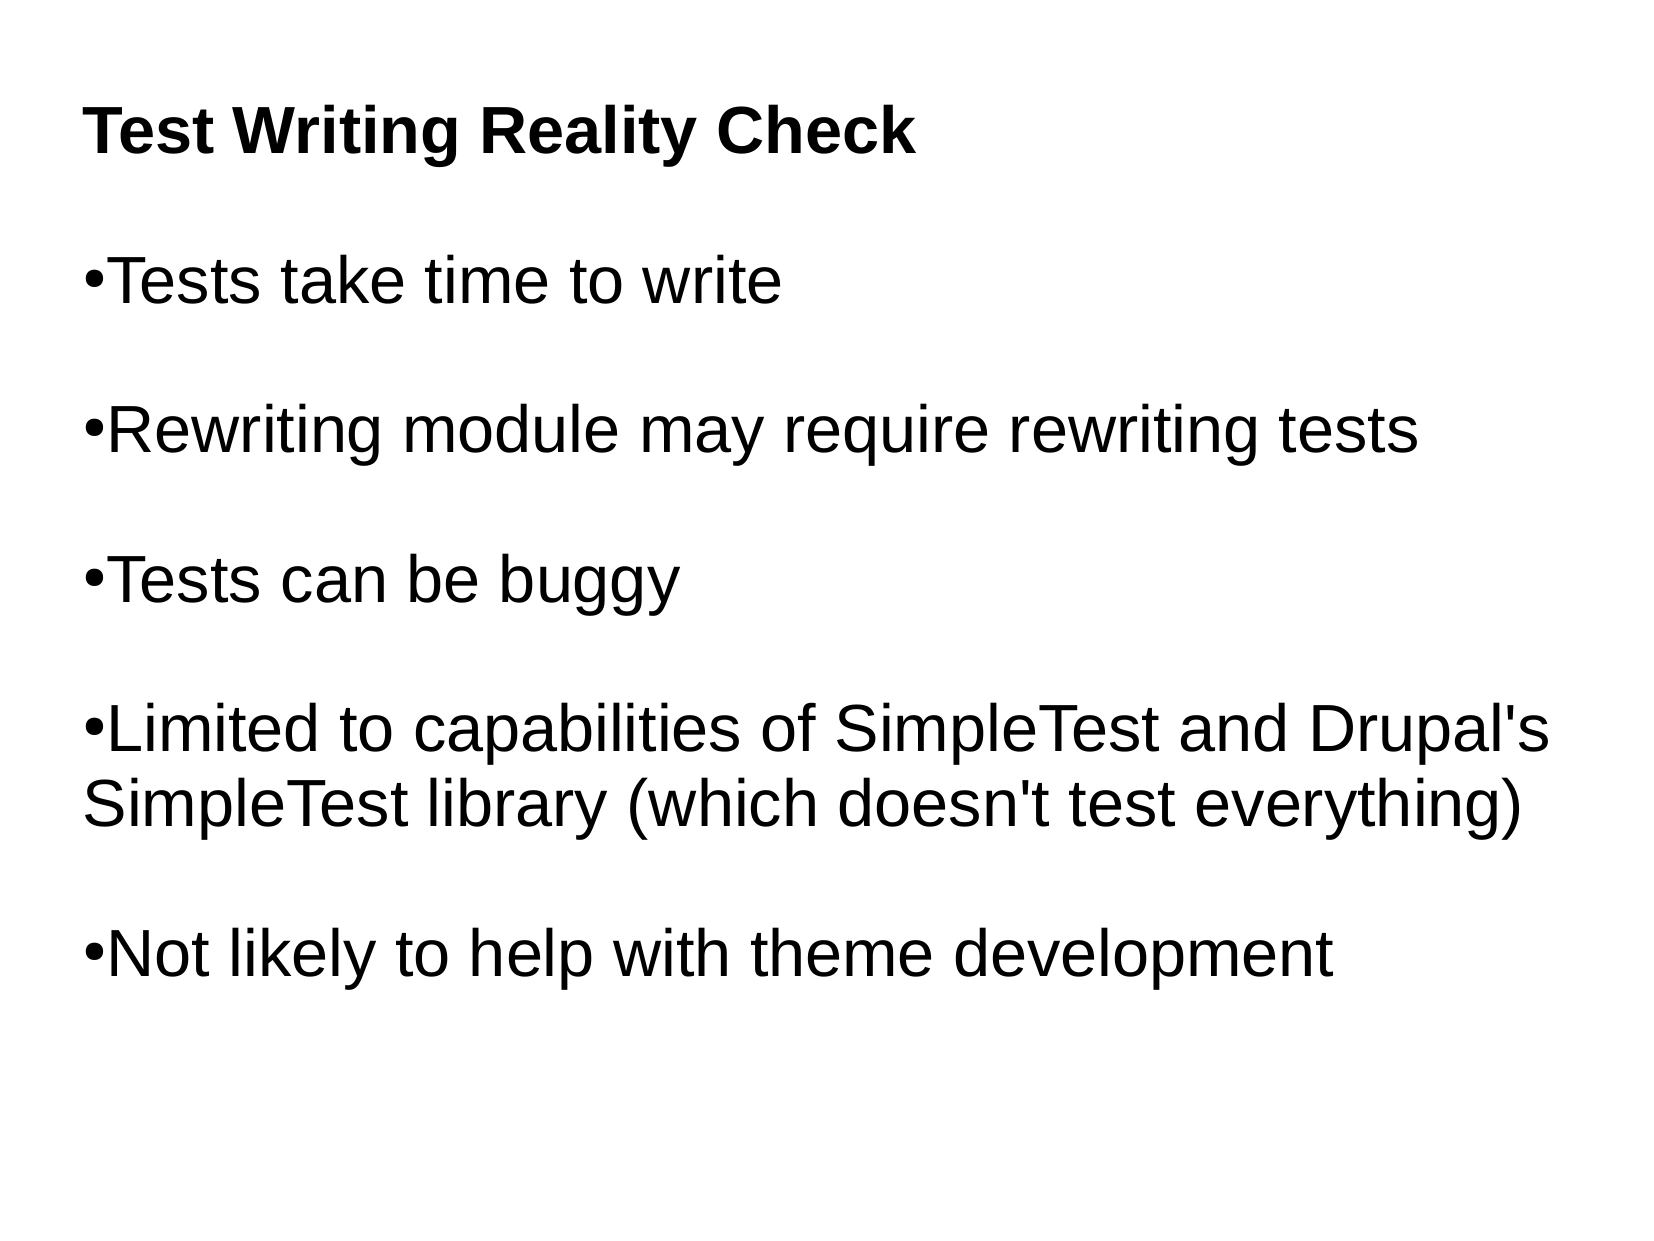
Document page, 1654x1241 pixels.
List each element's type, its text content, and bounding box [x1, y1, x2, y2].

subtitle Test Writing Reality Check Tests take time to write Rewriting module may require rewriting tests Tests can be buggy Limited to capabilities of SimpleTest and Drupal's SimpleTest library (which doesn't test everything) Not likely to help with theme development [82, 56, 1571, 1102]
